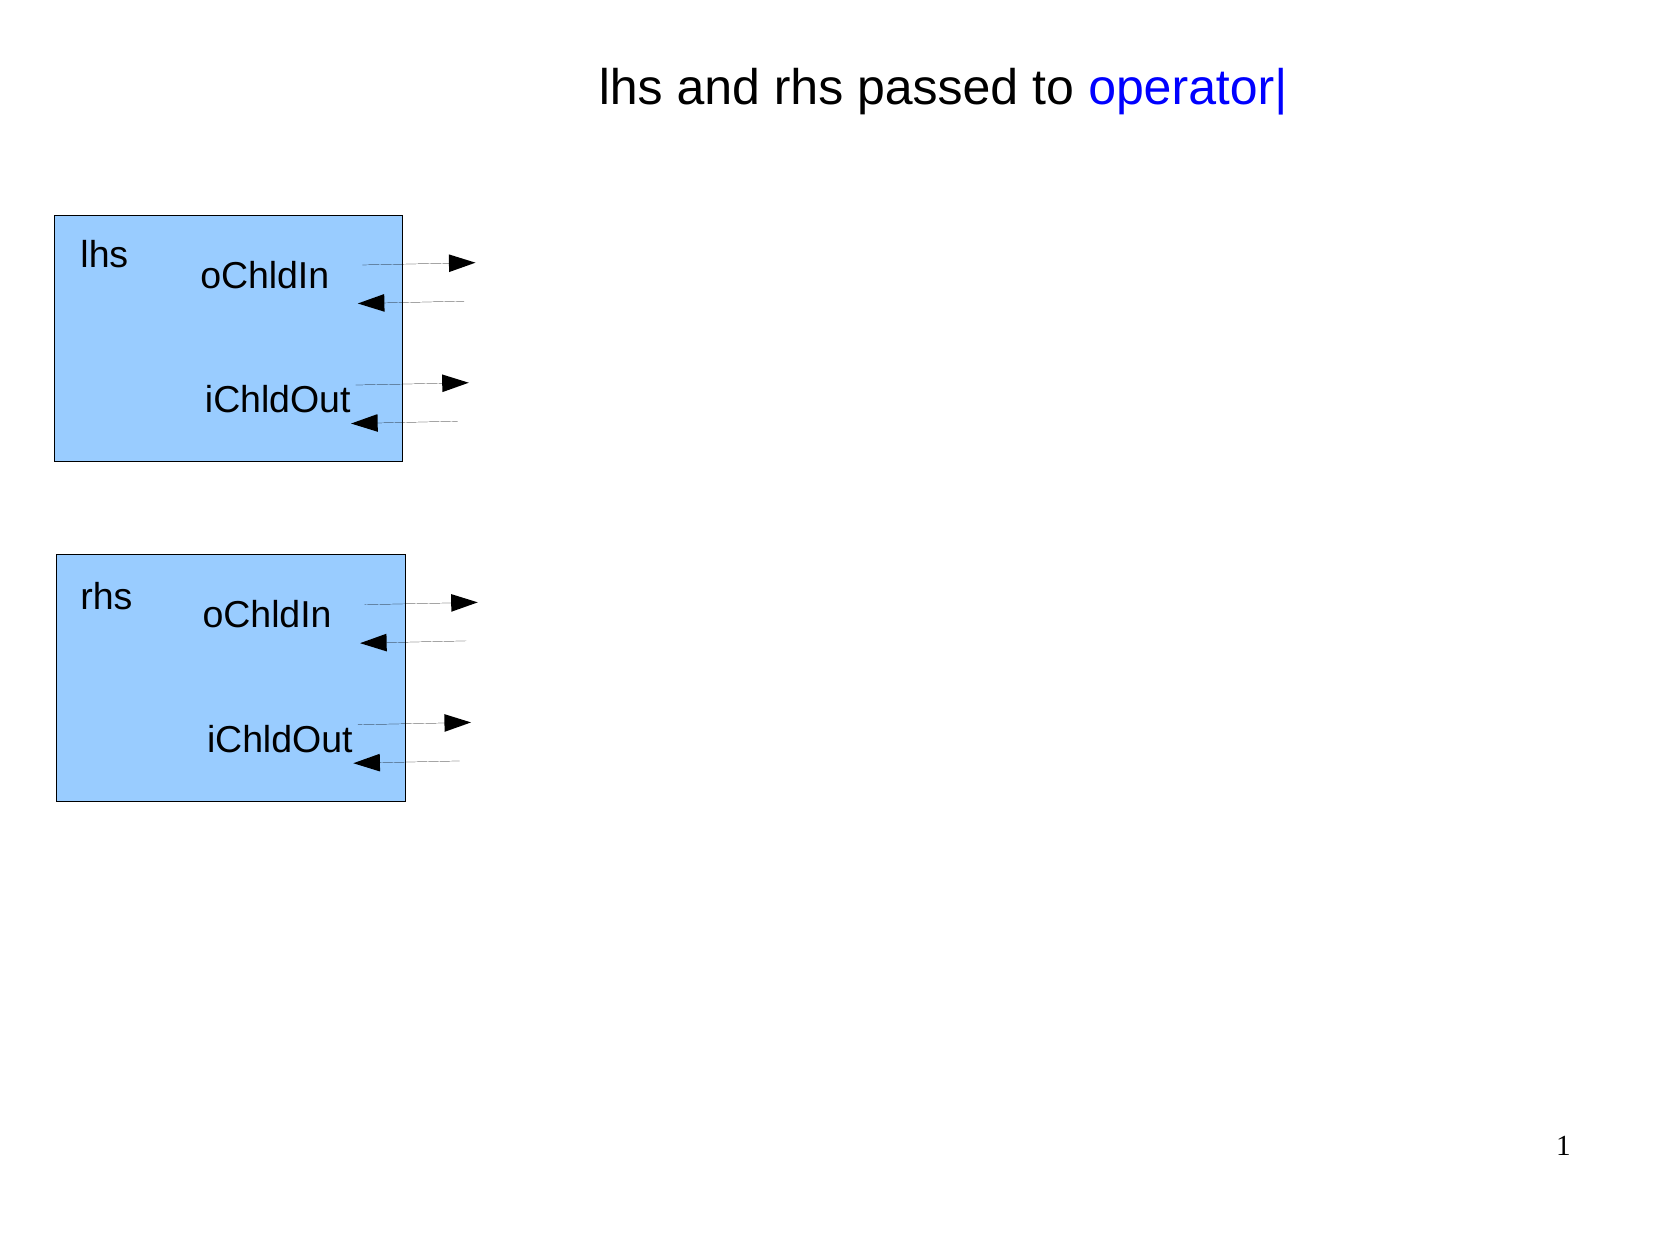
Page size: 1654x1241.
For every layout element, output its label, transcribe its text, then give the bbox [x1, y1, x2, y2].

text_box iChldOut [192, 711, 368, 775]
text_box [56, 554, 406, 802]
text_box oChldIn [187, 586, 347, 648]
text_box oChldIn [185, 246, 345, 309]
text_box lhs [65, 226, 144, 288]
text_box [366, 385, 403, 422]
text_box rhs [65, 568, 148, 630]
text_box [54, 215, 403, 462]
text_box iChldOut [190, 371, 366, 435]
text_box lhs and rhs passed to operator| [584, 52, 1302, 129]
text_box [368, 724, 406, 762]
